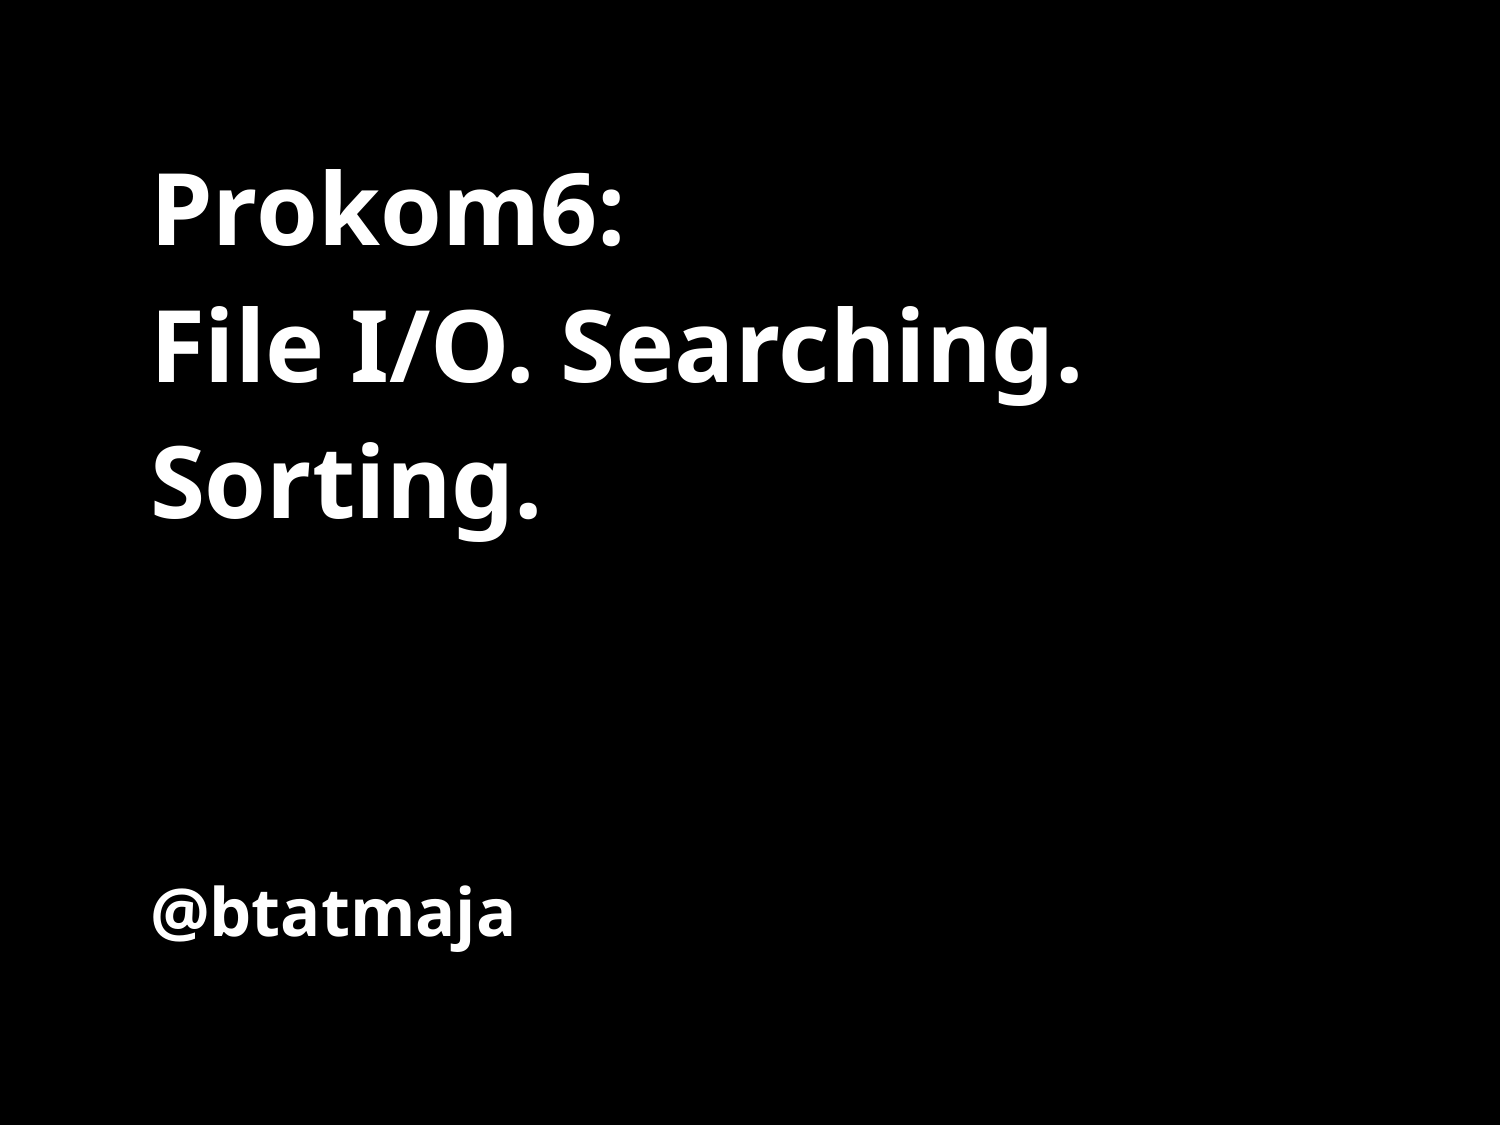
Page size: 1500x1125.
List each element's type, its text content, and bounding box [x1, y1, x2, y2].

subtitle Prokom6: File I/O. Searching. Sorting. @btatmaja [150, 187, 1425, 908]
